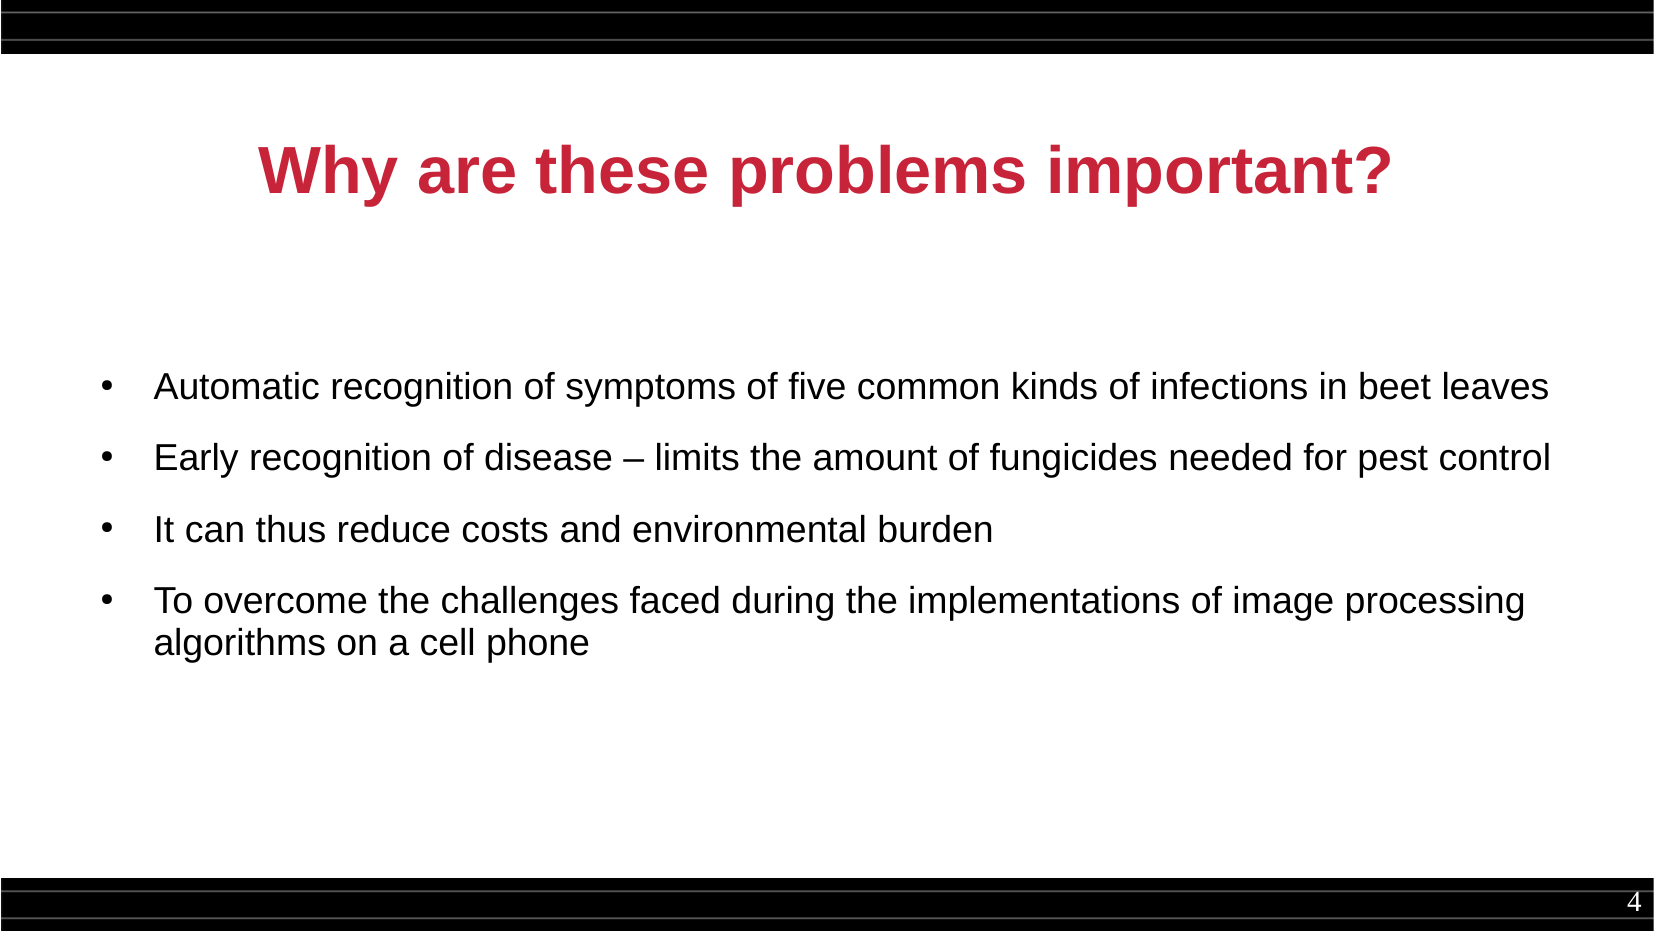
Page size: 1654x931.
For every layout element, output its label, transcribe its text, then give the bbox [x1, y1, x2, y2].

list Automatic recognition of symptoms of five common kinds of infections in beet leaves Early recognition of disease – limits the amount of fungicides needed for pest control It can thus reduce costs and environmental burden To overcome the challenges faced during the implementations of image processing algorithms on a cell phone [82, 271, 1571, 758]
picture [1, 0, 1654, 54]
title Why are these problems important? [82, 92, 1571, 249]
picture [1, 878, 1654, 931]
